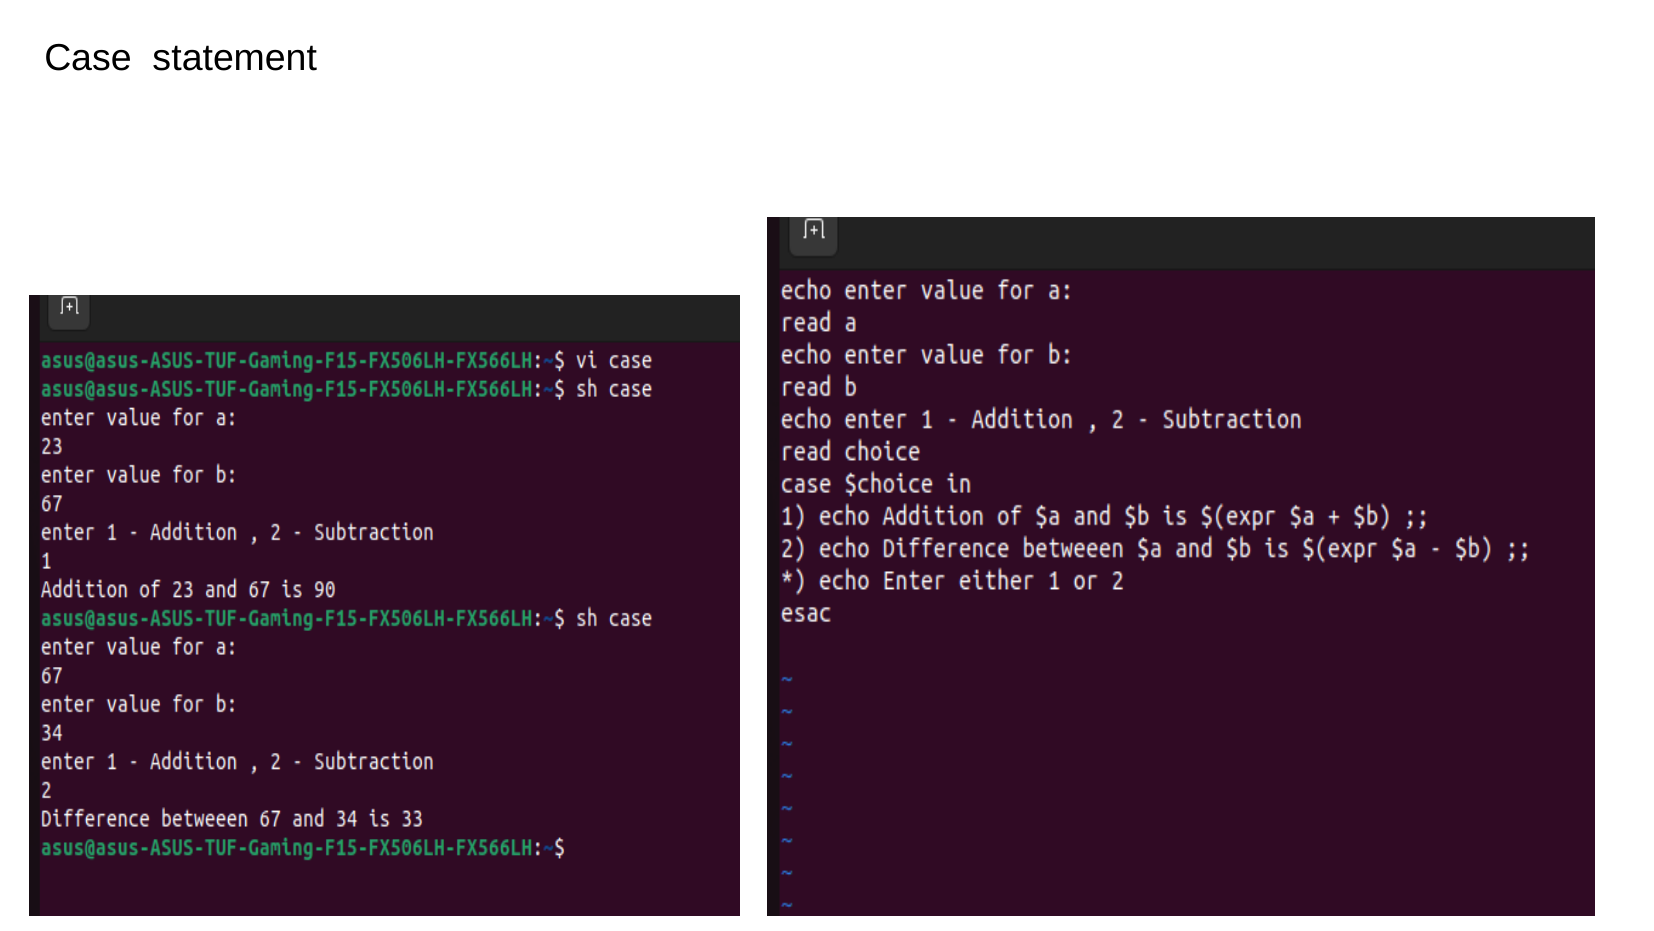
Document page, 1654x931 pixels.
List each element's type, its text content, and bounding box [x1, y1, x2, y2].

picture [29, 295, 740, 916]
picture [767, 217, 1595, 916]
text_box Case statement [29, 29, 532, 87]
